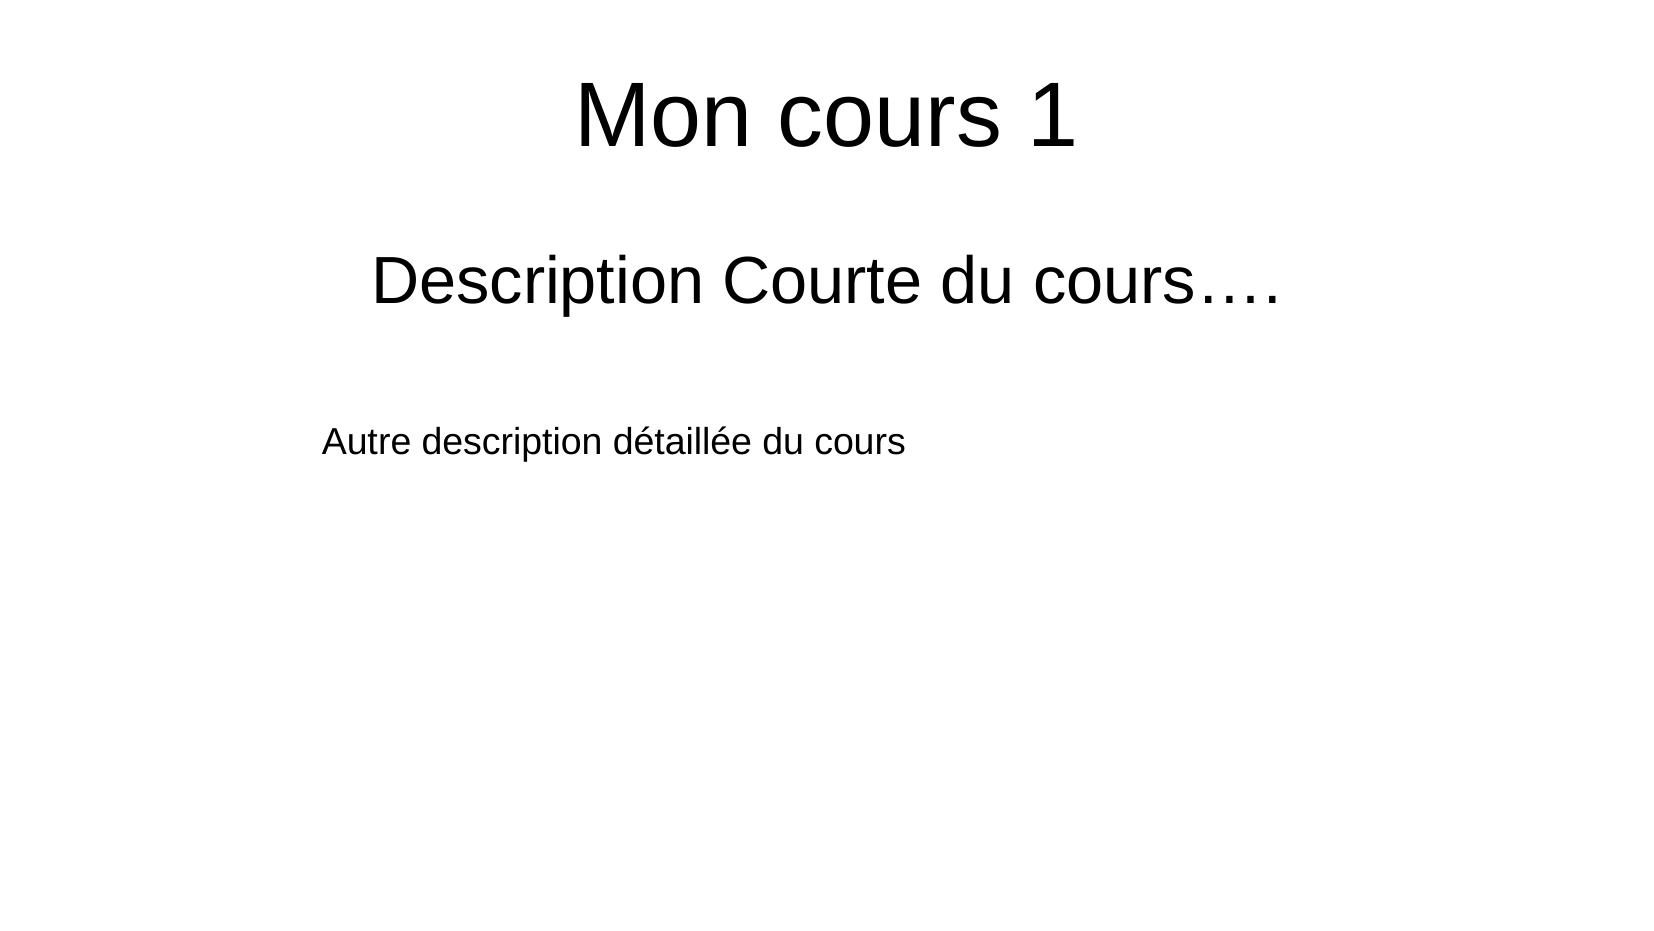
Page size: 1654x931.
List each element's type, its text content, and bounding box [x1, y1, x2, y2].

subtitle Description Courte du cours…. [82, 217, 1571, 343]
text_box Autre description détaillée du cours [307, 413, 1441, 471]
title Mon cours 1 [82, 37, 1571, 193]
